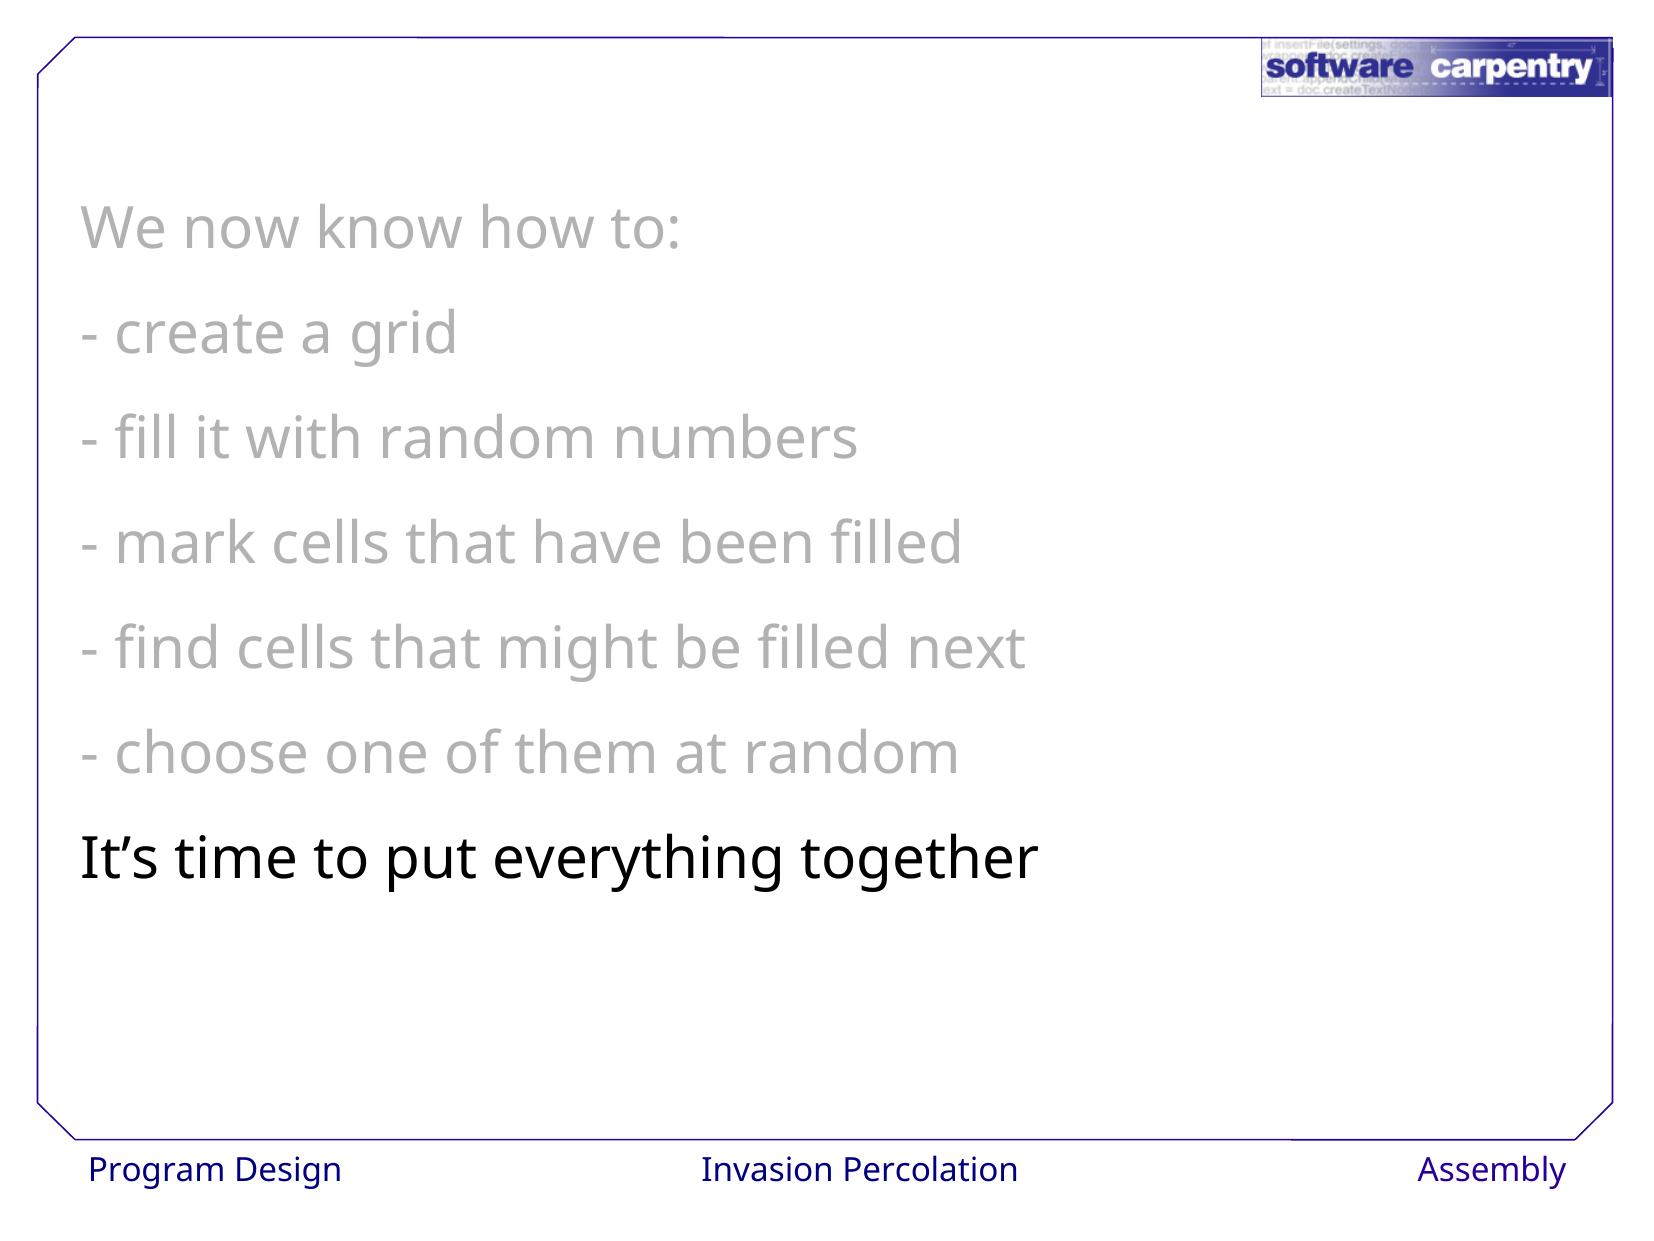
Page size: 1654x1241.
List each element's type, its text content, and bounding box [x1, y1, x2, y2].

picture [1261, 39, 1613, 97]
text_box We now know how to: - create a grid - fill it with random numbers - mark cells that have been filled - find cells that might be filled next - choose one of them at random It’s time to put everything together [65, 147, 1205, 898]
